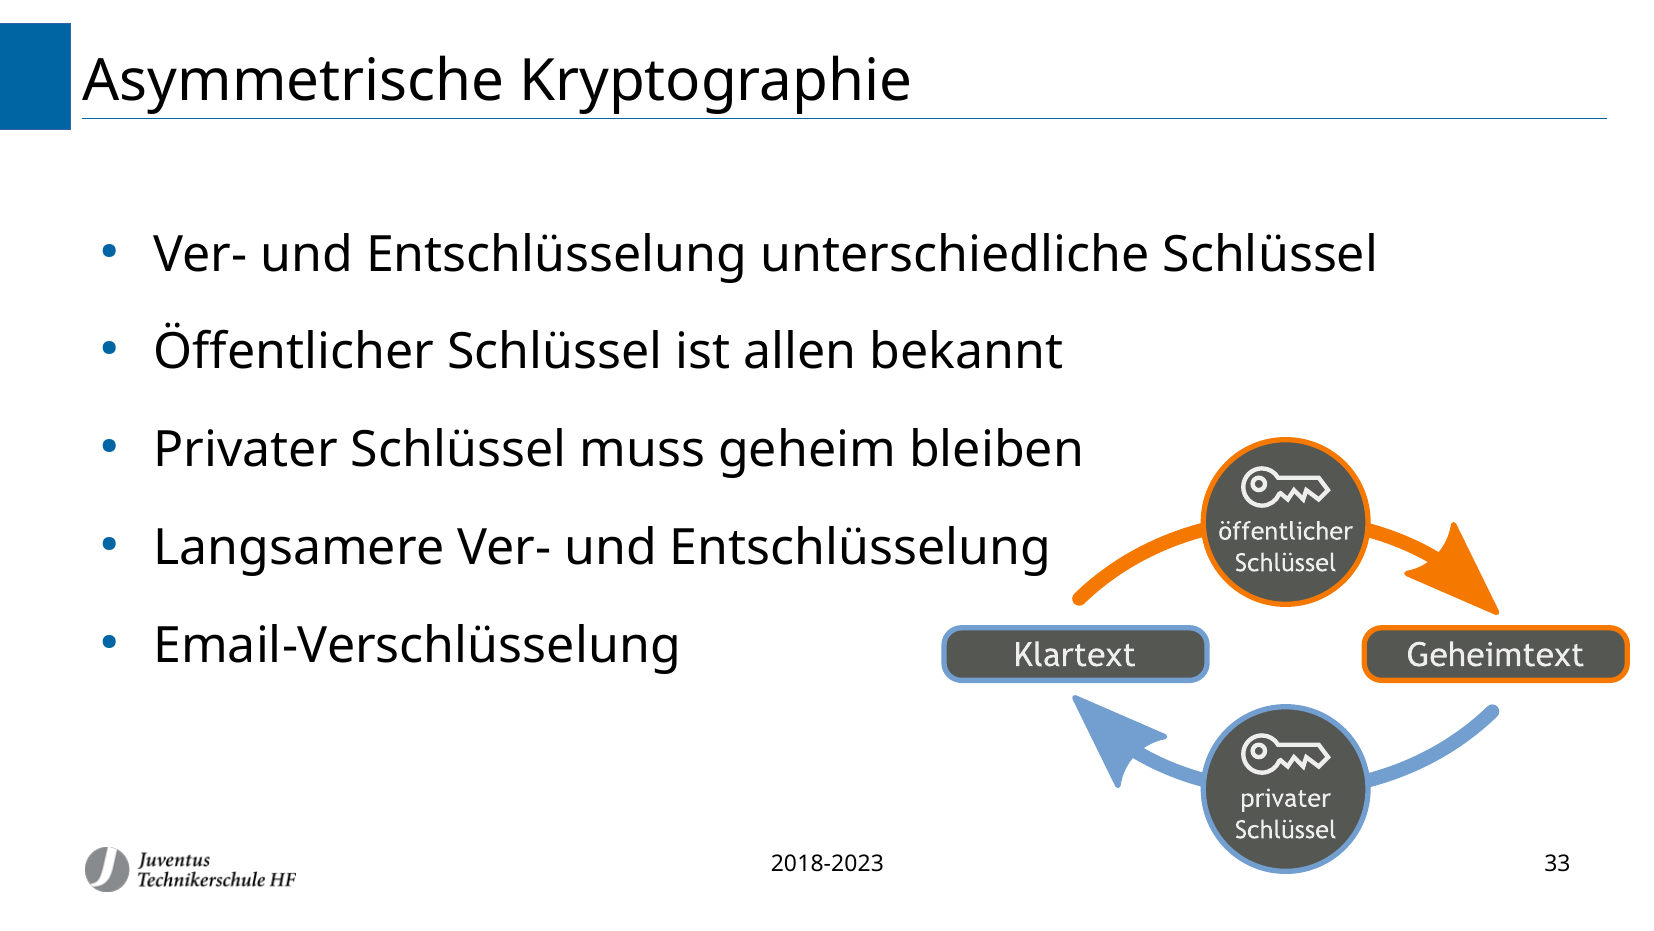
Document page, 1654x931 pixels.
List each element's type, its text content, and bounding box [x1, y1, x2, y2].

picture [941, 437, 1630, 875]
title Asymmetrische Kryptographie [82, 37, 1571, 119]
list Ver- und Entschlüsselung unterschiedliche Schlüssel Öffentlicher Schlüssel ist allen bekannt Privater Schlüssel muss geheim bleiben Langsamere Ver- und Entschlüsselung Email-Verschlüsselung [82, 217, 1571, 758]
picture [85, 847, 296, 892]
